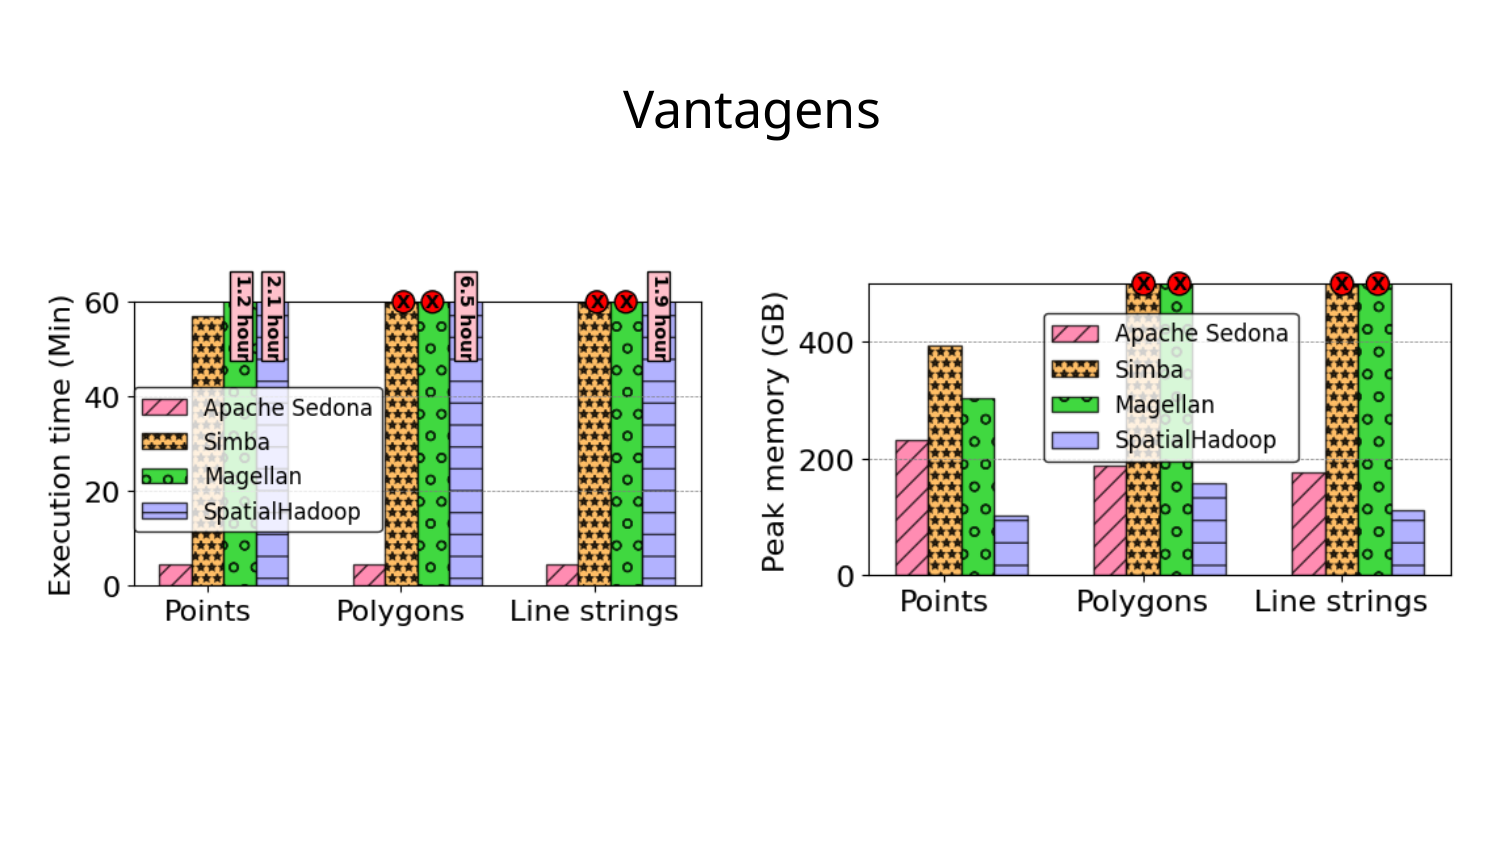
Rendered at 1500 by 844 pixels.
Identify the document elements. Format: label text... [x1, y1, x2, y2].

picture [37, 261, 713, 638]
title Vantagens [79, 68, 1426, 148]
picture [750, 262, 1463, 629]
